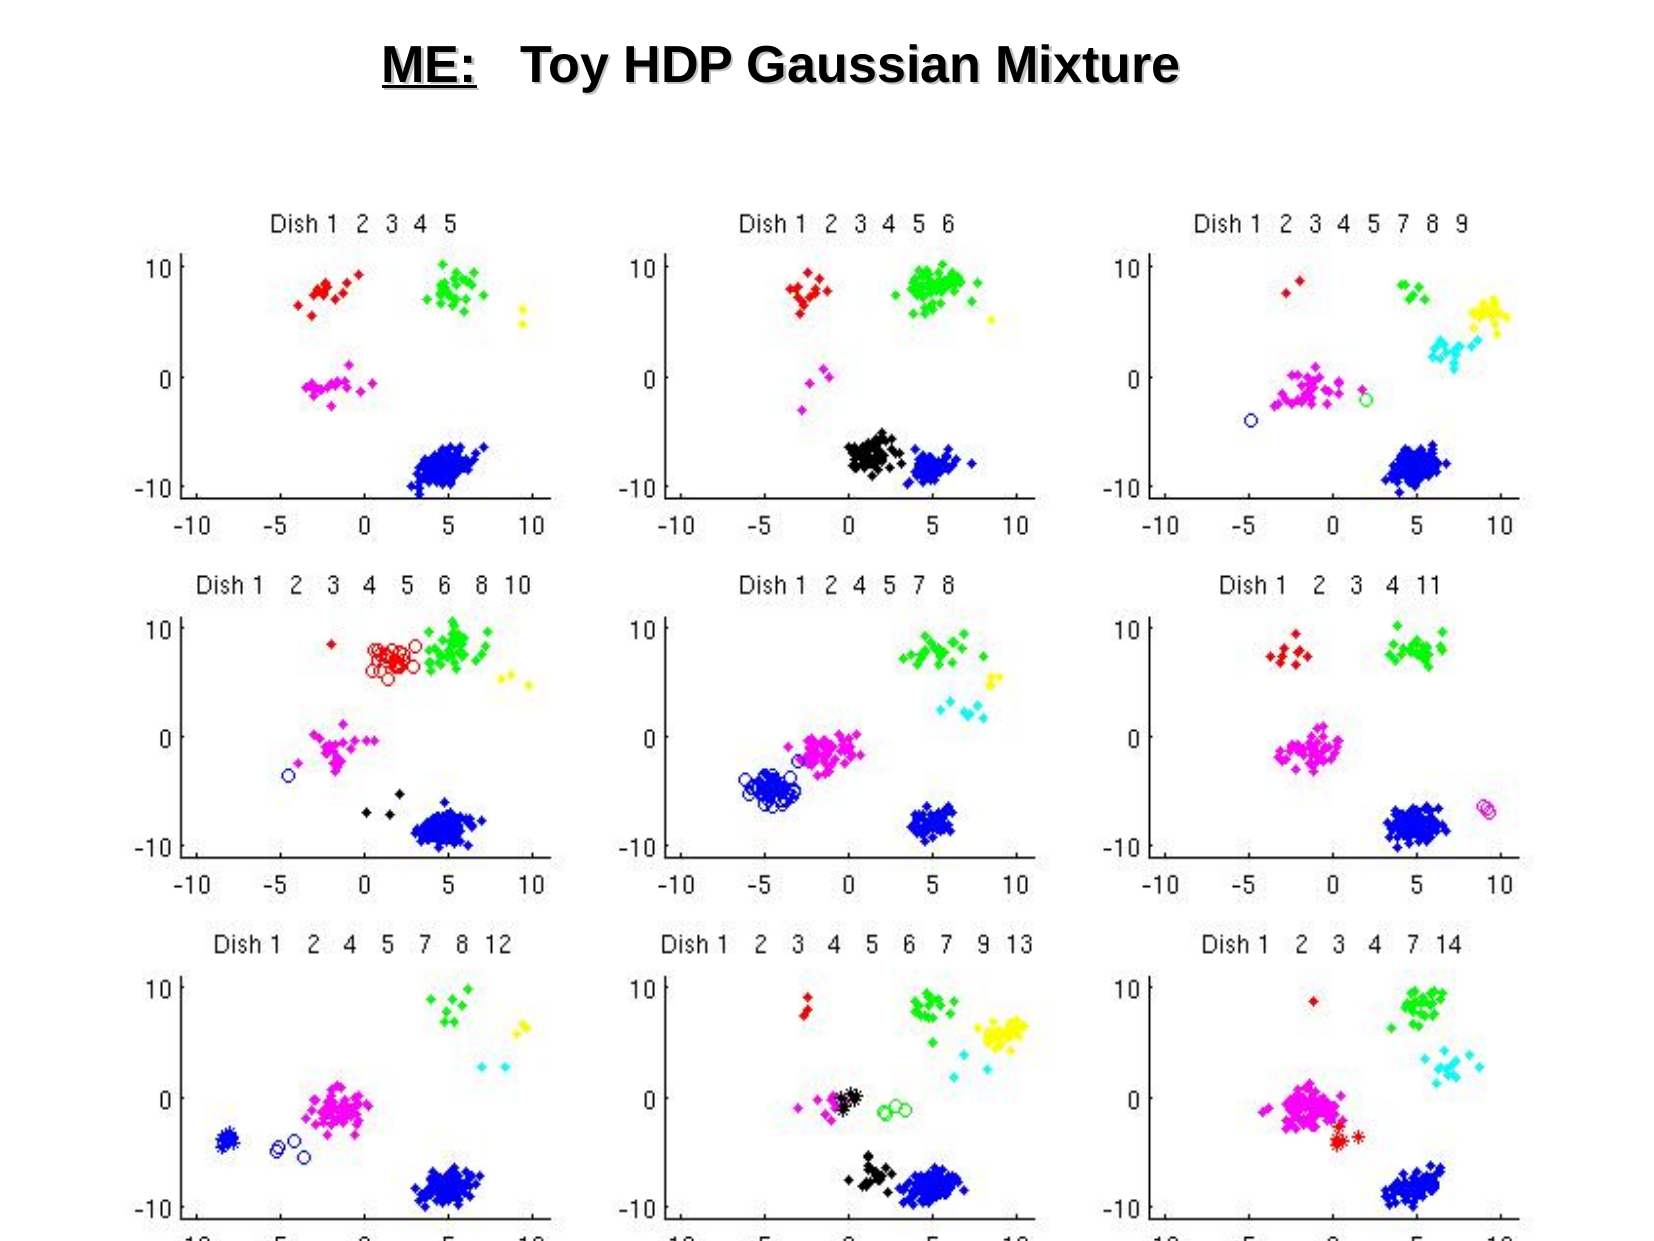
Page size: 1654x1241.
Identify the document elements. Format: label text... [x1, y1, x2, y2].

text_box ME: Toy HDP Gaussian Mixture [367, 27, 1346, 110]
picture [0, 149, 1654, 1241]
